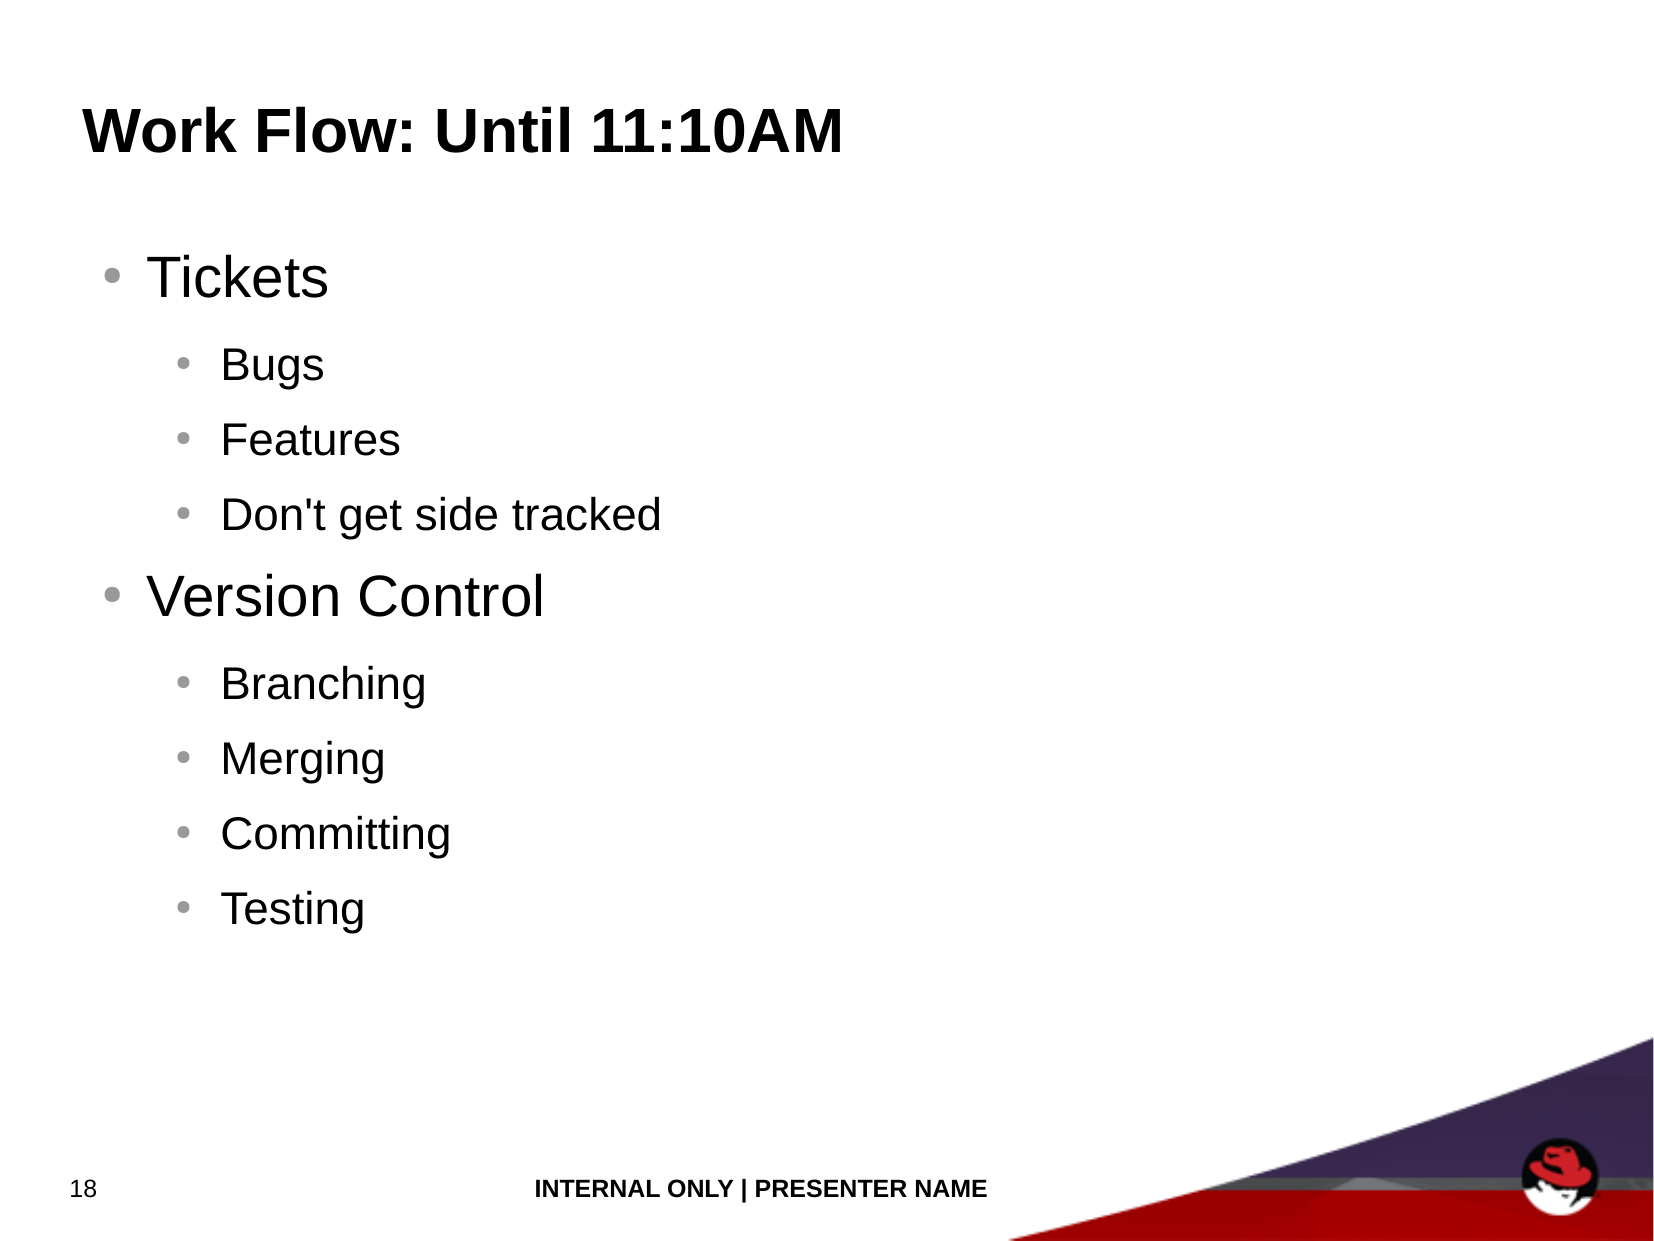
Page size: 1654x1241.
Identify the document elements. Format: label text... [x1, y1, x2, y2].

list Tickets Bugs Features Don't get side tracked Version Control Branching Merging Committing Testing [86, 244, 814, 1039]
title Work Flow: Until 11:10AM [82, 37, 1571, 226]
picture [1007, 1036, 1654, 1241]
